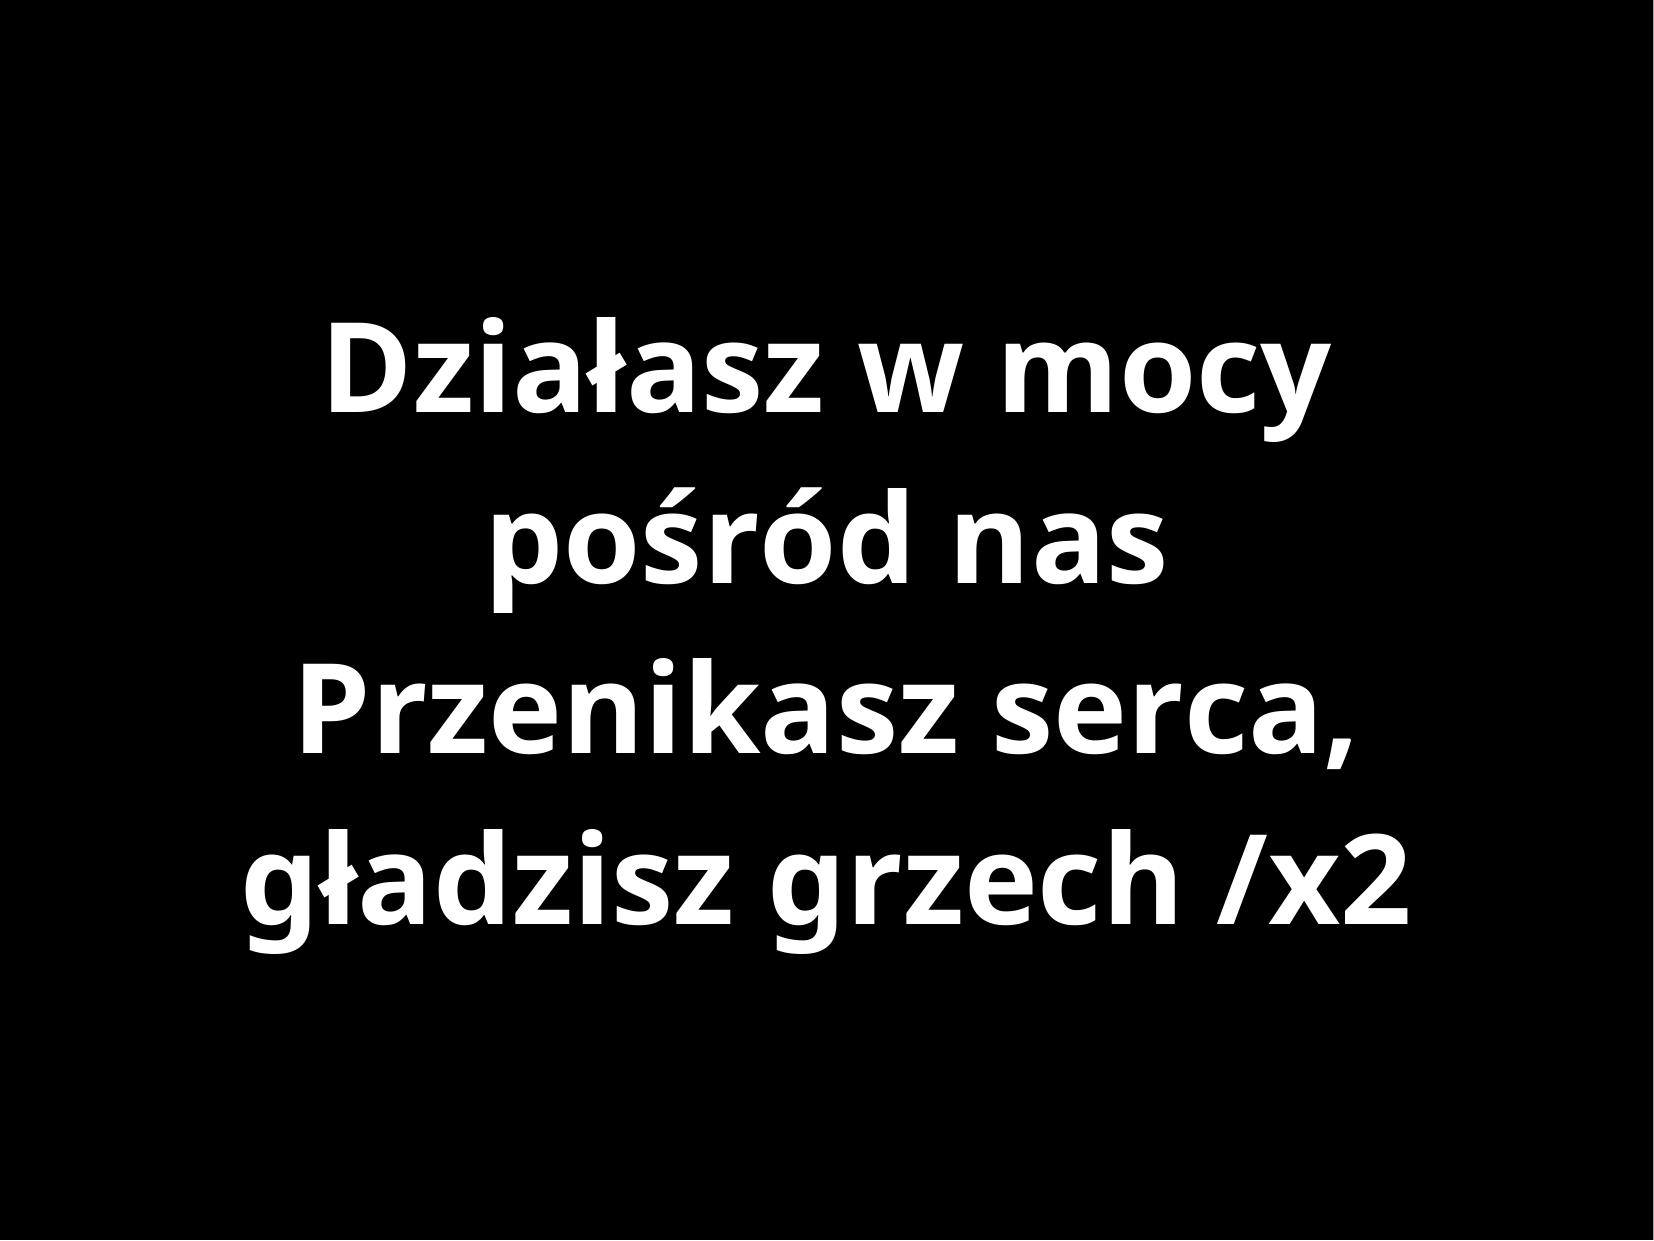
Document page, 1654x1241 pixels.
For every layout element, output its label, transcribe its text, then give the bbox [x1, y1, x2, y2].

title Działasz w mocy pośród nas Przenikasz serca, gładzisz grzech /x2 [0, 0, 1654, 1241]
